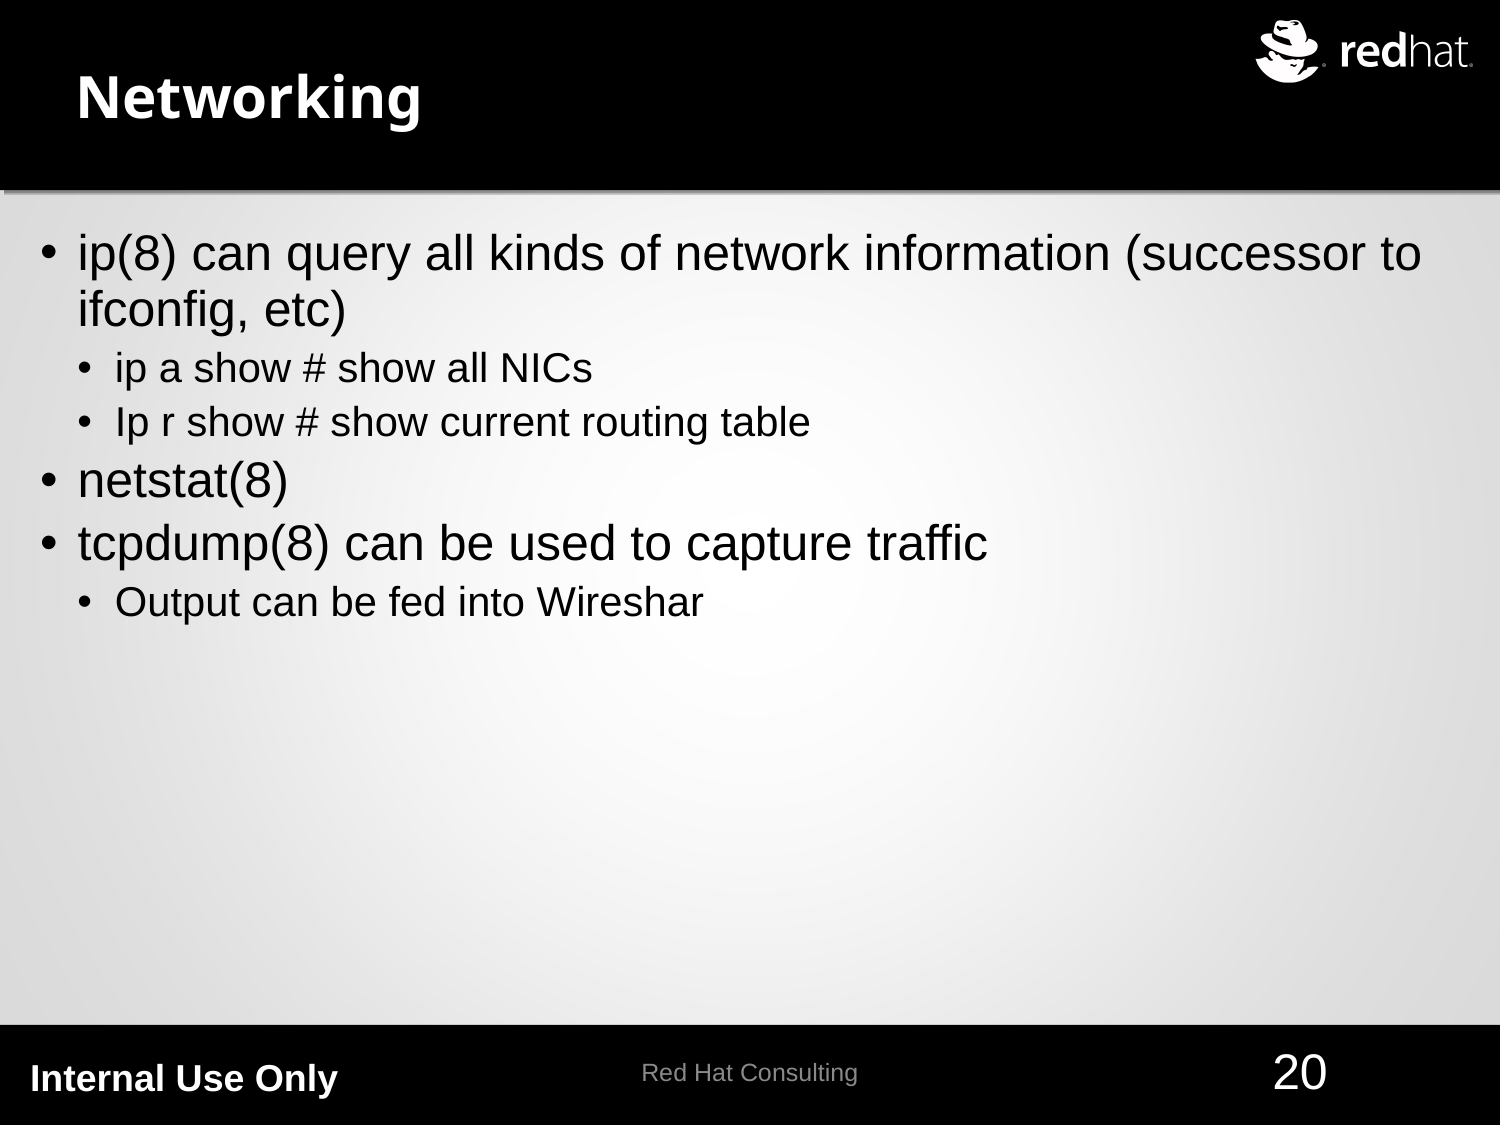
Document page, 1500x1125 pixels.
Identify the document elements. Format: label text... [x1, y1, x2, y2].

text_box Red Hat Consulting [512, 1042, 988, 1103]
title Networking [0, 0, 1234, 191]
picture [0, 191, 1500, 1024]
list ip(8) can query all kinds of network information (successor to ifconfig, etc) ip a show # show all NICs Ip r show # show current routing table netstat(8) tcpdump(8) can be used to capture traffic Output can be fed into Wireshar [24, 216, 1471, 992]
text_box <number> [1257, 1042, 1426, 1103]
picture [1254, 12, 1476, 88]
